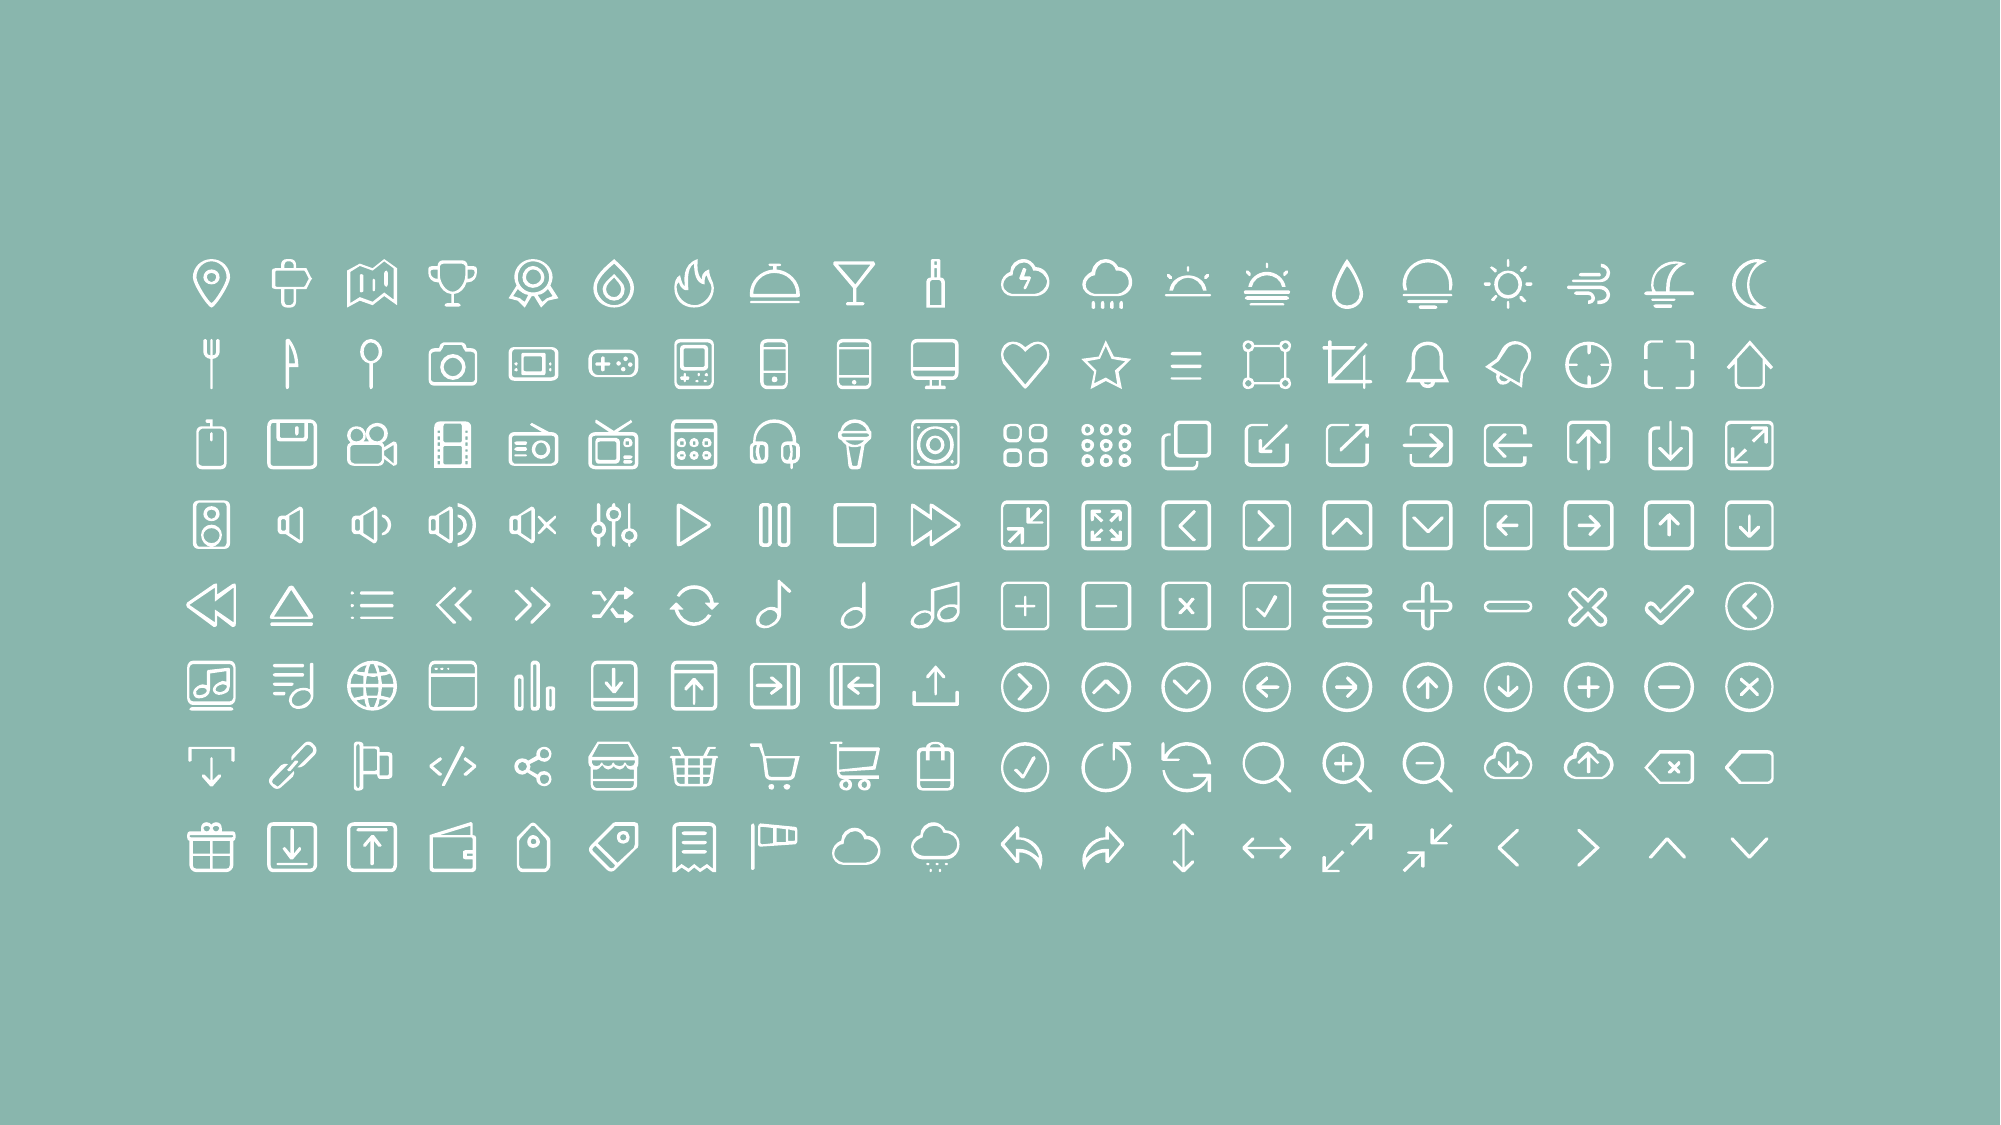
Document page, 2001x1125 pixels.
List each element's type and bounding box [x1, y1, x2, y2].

text_box [591, 660, 638, 711]
text_box [1000, 259, 1050, 297]
text_box [516, 822, 551, 873]
text_box [777, 503, 791, 547]
text_box [1409, 423, 1453, 467]
text_box [1082, 259, 1133, 297]
text_box [272, 663, 305, 668]
text_box [351, 506, 378, 544]
text_box [272, 673, 305, 677]
text_box [192, 259, 231, 308]
text_box [760, 338, 788, 390]
text_box [1161, 581, 1212, 631]
text_box [347, 660, 398, 711]
text_box [188, 746, 235, 762]
text_box [670, 419, 718, 470]
text_box [1325, 423, 1369, 467]
text_box [285, 338, 299, 390]
text_box [457, 514, 467, 536]
text_box [1000, 662, 1050, 713]
text_box [1402, 662, 1453, 713]
text_box [1161, 742, 1212, 765]
text_box [1161, 662, 1212, 713]
text_box [1430, 823, 1453, 845]
text_box [514, 746, 552, 787]
text_box [1244, 296, 1290, 300]
text_box [749, 263, 800, 298]
text_box [267, 822, 318, 873]
text_box [530, 660, 540, 711]
text_box [1118, 423, 1132, 436]
text_box [916, 741, 954, 791]
text_box [1658, 420, 1684, 462]
text_box [1644, 261, 1695, 296]
text_box [1402, 500, 1453, 551]
text_box [1322, 615, 1373, 629]
text_box [202, 757, 221, 787]
text_box [187, 822, 236, 873]
text_box [268, 741, 317, 789]
text_box [1576, 429, 1601, 471]
text_box [1339, 423, 1369, 452]
text_box [1322, 662, 1373, 713]
text_box [272, 682, 294, 686]
text_box [272, 691, 286, 696]
text_box [1169, 275, 1207, 291]
text_box [1161, 500, 1212, 551]
text_box [833, 261, 876, 306]
text_box [1402, 433, 1444, 458]
text_box [832, 827, 881, 865]
text_box [270, 622, 314, 626]
text_box [768, 784, 775, 790]
text_box [674, 338, 714, 390]
text_box [1099, 439, 1113, 452]
text_box [1322, 600, 1373, 613]
text_box [911, 822, 960, 860]
text_box [783, 784, 791, 790]
text_box [359, 591, 394, 595]
text_box [428, 506, 453, 544]
text_box [508, 347, 559, 381]
text_box [1725, 662, 1774, 713]
text_box [271, 259, 313, 308]
text_box [1003, 448, 1022, 467]
text_box [1725, 420, 1774, 471]
text_box [428, 342, 478, 386]
text_box [759, 503, 772, 547]
text_box [926, 259, 945, 308]
text_box [1243, 290, 1291, 294]
text_box [1028, 448, 1048, 467]
text_box [1483, 423, 1527, 467]
text_box [1162, 770, 1212, 793]
text_box [1483, 662, 1533, 713]
text_box [1000, 742, 1050, 793]
text_box [1732, 259, 1767, 309]
text_box [749, 743, 800, 781]
text_box [1577, 829, 1600, 867]
text_box [1000, 825, 1043, 870]
text_box [1170, 364, 1202, 369]
text_box [1483, 500, 1533, 551]
text_box [457, 503, 476, 547]
text_box [1402, 259, 1453, 291]
text_box [1489, 266, 1497, 273]
text_box [1563, 662, 1614, 713]
text_box [1571, 263, 1611, 283]
text_box [670, 660, 718, 711]
text_box [1497, 829, 1519, 867]
text_box [591, 503, 607, 547]
text_box [269, 585, 314, 619]
text_box [360, 338, 383, 390]
text_box [833, 503, 877, 547]
text_box [1322, 850, 1345, 873]
text_box [463, 757, 477, 776]
text_box [751, 823, 755, 870]
text_box [1644, 340, 1663, 359]
text_box [1402, 293, 1453, 297]
text_box [1519, 266, 1527, 272]
text_box [1644, 500, 1695, 551]
text_box [187, 660, 236, 705]
text_box [381, 514, 392, 536]
text_box [1081, 340, 1132, 390]
text_box [1350, 823, 1373, 846]
text_box [1405, 341, 1449, 389]
text_box [347, 422, 398, 466]
text_box [1675, 340, 1695, 359]
text_box [1081, 662, 1132, 713]
text_box [1118, 454, 1132, 467]
text_box [910, 338, 959, 390]
text_box [1483, 742, 1533, 780]
text_box [926, 665, 946, 696]
text_box [1258, 424, 1288, 454]
text_box [203, 338, 220, 390]
text_box [267, 419, 318, 470]
text_box [359, 603, 394, 608]
text_box [508, 259, 559, 308]
text_box [1675, 370, 1695, 390]
text_box [1519, 296, 1527, 303]
text_box [588, 349, 639, 378]
text_box [1644, 370, 1663, 390]
text_box [910, 581, 960, 629]
text_box [288, 662, 314, 709]
text_box [428, 660, 478, 711]
text_box [1174, 420, 1212, 458]
text_box [1725, 750, 1774, 784]
text_box [1000, 500, 1050, 551]
text_box [588, 419, 639, 470]
text_box [836, 338, 872, 390]
text_box [1322, 584, 1373, 598]
text_box [1081, 423, 1095, 436]
text_box [1574, 291, 1596, 305]
text_box [530, 586, 551, 624]
text_box [1402, 581, 1453, 631]
text_box [676, 503, 711, 547]
text_box [1730, 837, 1769, 859]
text_box [1563, 742, 1614, 780]
text_box [829, 741, 880, 791]
text_box [829, 662, 880, 710]
text_box [514, 674, 524, 711]
text_box [1028, 423, 1048, 443]
text_box [1242, 500, 1292, 551]
text_box [1118, 439, 1132, 452]
text_box [1248, 271, 1286, 287]
text_box [508, 422, 559, 466]
text_box [429, 822, 477, 873]
text_box [591, 586, 634, 623]
text_box [428, 260, 477, 307]
text_box [1081, 454, 1095, 467]
text_box [1081, 439, 1095, 452]
text_box [1568, 587, 1608, 627]
text_box [621, 503, 638, 547]
text_box [1100, 300, 1105, 309]
text_box [840, 581, 866, 629]
text_box [588, 822, 639, 872]
text_box [676, 585, 719, 610]
text_box [749, 300, 800, 304]
text_box [1644, 750, 1695, 784]
text_box [606, 503, 622, 547]
text_box [545, 686, 556, 711]
text_box [1493, 433, 1533, 458]
text_box [1725, 500, 1774, 551]
text_box [196, 419, 227, 470]
text_box [1000, 581, 1050, 631]
text_box [434, 421, 472, 468]
text_box [1099, 454, 1113, 467]
text_box [1091, 300, 1096, 309]
text_box [749, 419, 800, 470]
text_box [1082, 825, 1124, 870]
text_box [435, 586, 457, 624]
text_box [758, 823, 798, 847]
text_box [669, 746, 719, 787]
text_box [1483, 600, 1533, 613]
text_box [1081, 500, 1132, 551]
text_box [186, 583, 236, 628]
text_box [454, 589, 472, 621]
text_box [593, 259, 635, 308]
text_box [1161, 433, 1199, 471]
text_box [1648, 837, 1686, 859]
text_box [749, 662, 800, 710]
text_box [1242, 581, 1292, 631]
text_box [1322, 742, 1373, 793]
text_box [1081, 742, 1132, 793]
text_box [1653, 304, 1673, 308]
text_box [674, 259, 714, 308]
text_box [1644, 662, 1695, 713]
text_box [1322, 500, 1373, 551]
text_box [1170, 351, 1202, 356]
text_box [1578, 272, 1601, 277]
text_box [1242, 837, 1292, 859]
text_box [912, 690, 959, 706]
text_box [1648, 426, 1693, 471]
text_box [429, 757, 443, 776]
text_box [1402, 851, 1425, 873]
text_box [1099, 423, 1113, 436]
text_box [1402, 742, 1453, 793]
text_box [910, 503, 961, 547]
text_box [277, 506, 304, 544]
text_box [1725, 581, 1774, 631]
text_box [838, 419, 872, 470]
text_box [1322, 340, 1373, 390]
text_box [1242, 340, 1292, 390]
text_box [1000, 341, 1050, 389]
text_box [1242, 742, 1292, 793]
text_box [672, 822, 717, 873]
text_box [1565, 341, 1612, 389]
text_box [1491, 270, 1523, 301]
text_box [1567, 420, 1611, 464]
text_box [588, 741, 639, 791]
text_box [514, 589, 532, 621]
text_box [347, 822, 398, 873]
text_box [1407, 299, 1448, 304]
text_box [1081, 581, 1132, 631]
text_box [537, 515, 556, 535]
text_box [441, 746, 465, 786]
text_box [347, 259, 398, 308]
text_box [353, 741, 393, 791]
text_box [669, 602, 712, 626]
text_box [1485, 341, 1532, 388]
text_box [1418, 305, 1438, 309]
text_box [509, 506, 535, 544]
text_box [1242, 662, 1292, 713]
text_box [1563, 500, 1614, 551]
text_box [1244, 423, 1289, 467]
text_box [1173, 823, 1194, 873]
text_box [192, 500, 231, 549]
text_box [1726, 340, 1774, 390]
text_box [189, 707, 234, 711]
text_box [1644, 584, 1695, 626]
text_box [591, 591, 607, 602]
text_box [1003, 423, 1022, 443]
text_box [911, 419, 960, 470]
text_box [1331, 259, 1364, 309]
text_box [755, 579, 792, 629]
text_box [1567, 285, 1611, 305]
